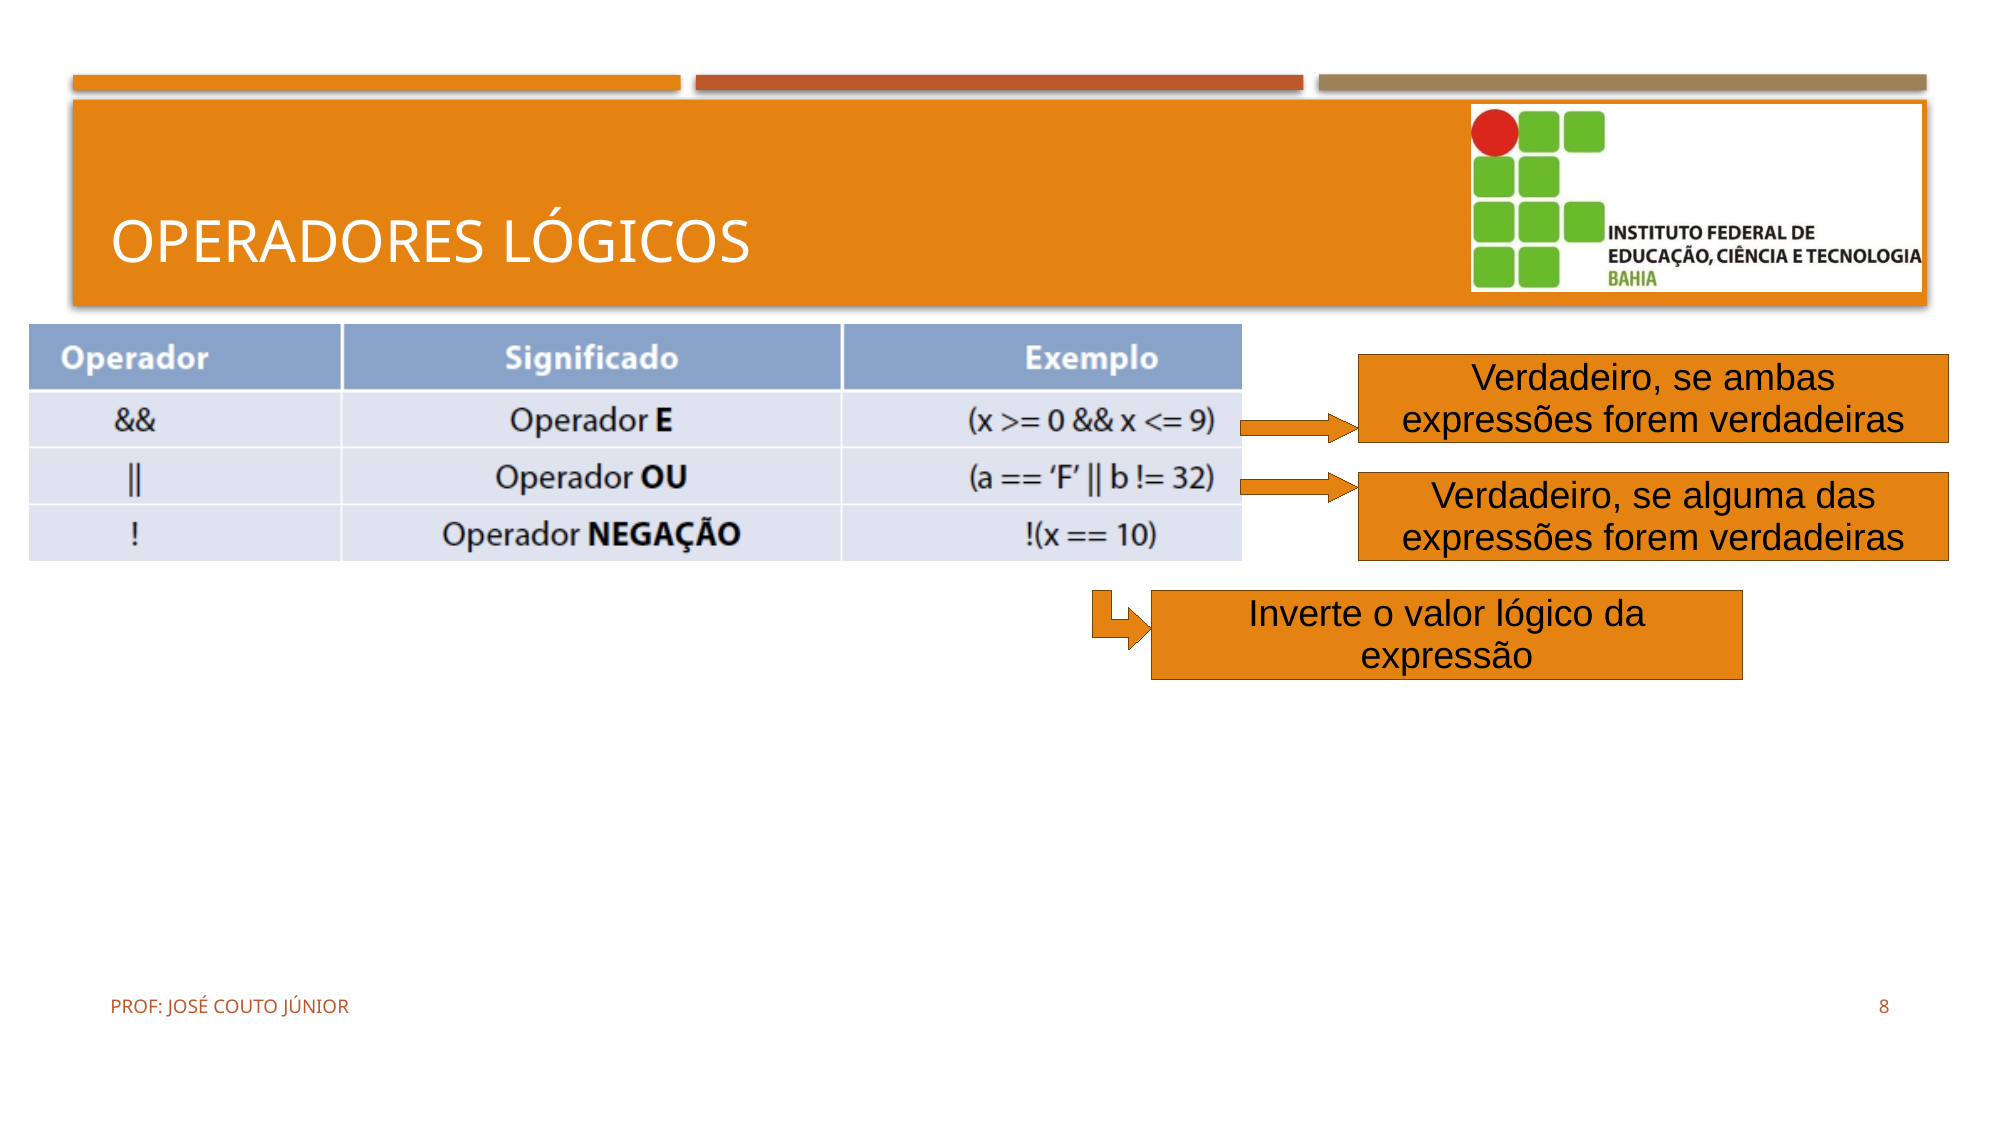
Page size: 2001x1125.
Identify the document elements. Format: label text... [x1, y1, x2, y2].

footer Prof: José Couto Júnior [95, 976, 1230, 1037]
text_box [1092, 590, 1151, 650]
text_box Inverte o valor lógico da expressão [1151, 590, 1743, 680]
picture [1471, 104, 1922, 292]
title Operadores Lógicos [95, 119, 1471, 282]
text_box Verdadeiro, se alguma das expressões forem verdadeiras [1358, 472, 1949, 561]
text_box [1240, 472, 1358, 503]
picture [29, 324, 1242, 562]
text_box [1240, 413, 1358, 443]
text_box Verdadeiro, se ambas expressões forem verdadeiras [1358, 354, 1949, 443]
